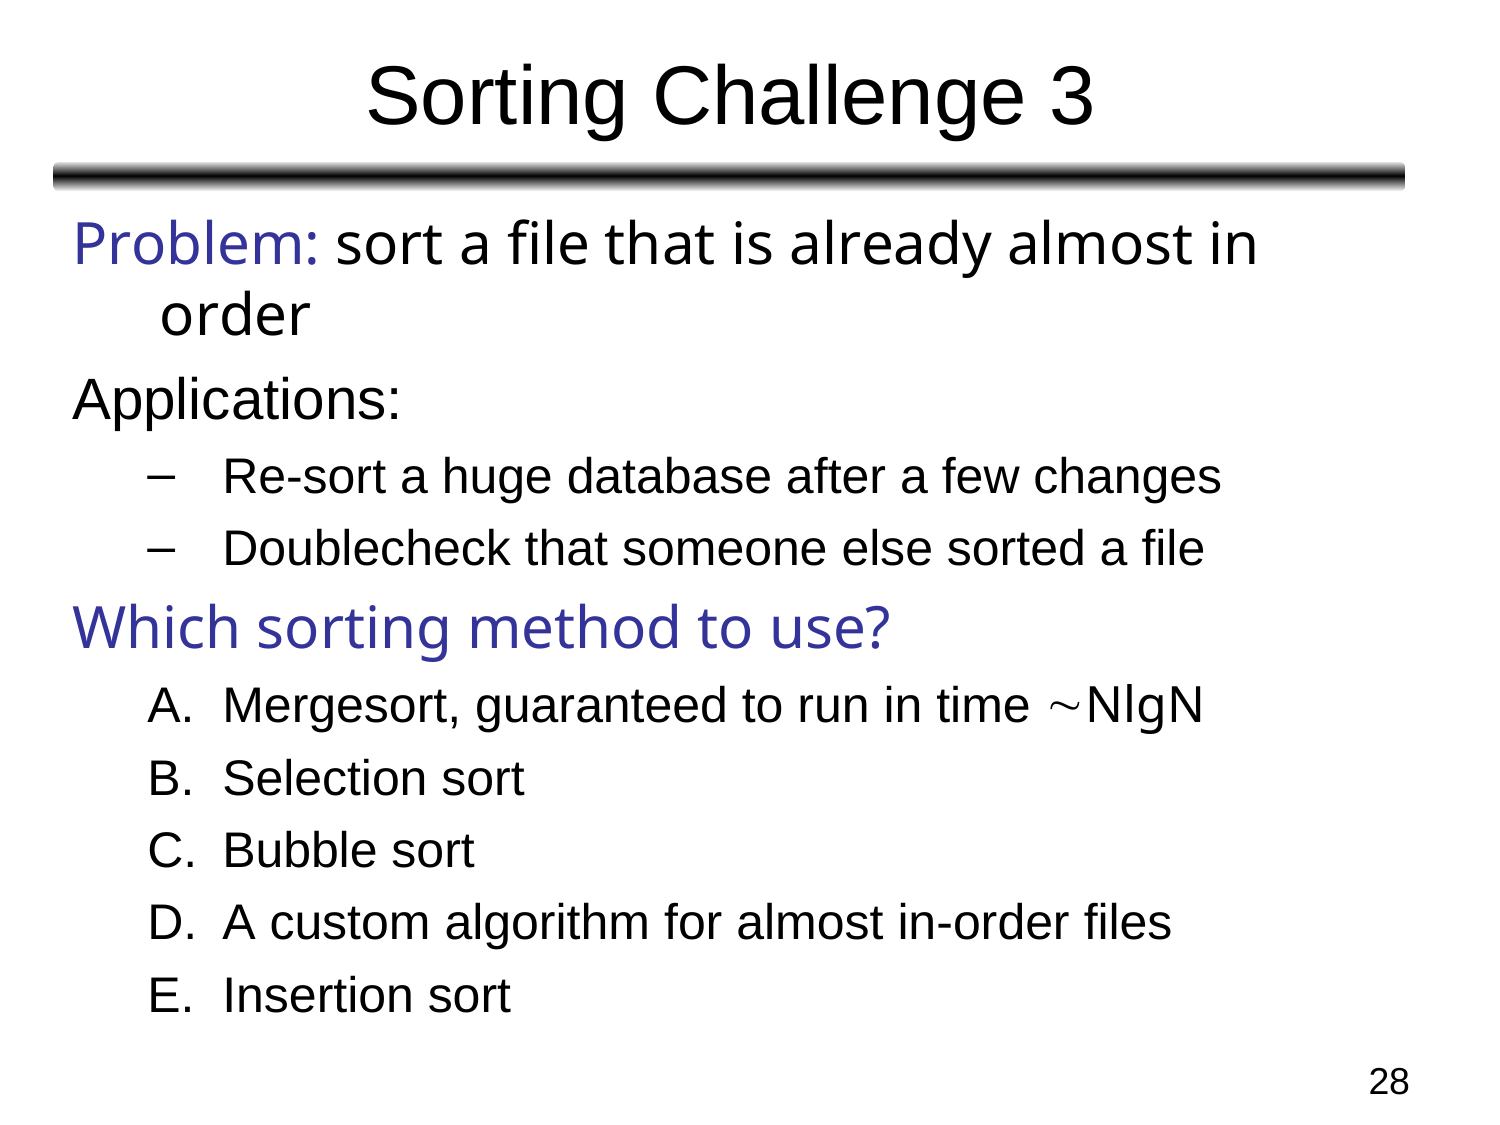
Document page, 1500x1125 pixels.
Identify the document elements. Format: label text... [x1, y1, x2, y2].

title Sorting Challenge 3 [55, 16, 1406, 166]
list Problem: sort a file that is already almost in order Applications: Re-sort a huge database after a few changes Doublecheck that someone else sorted a file Which sorting method to use? Mergesort, guaranteed to run in time NlgN Selection sort Bubble sort A custom algorithm for almost in-order files Insertion sort [57, 199, 1408, 1032]
